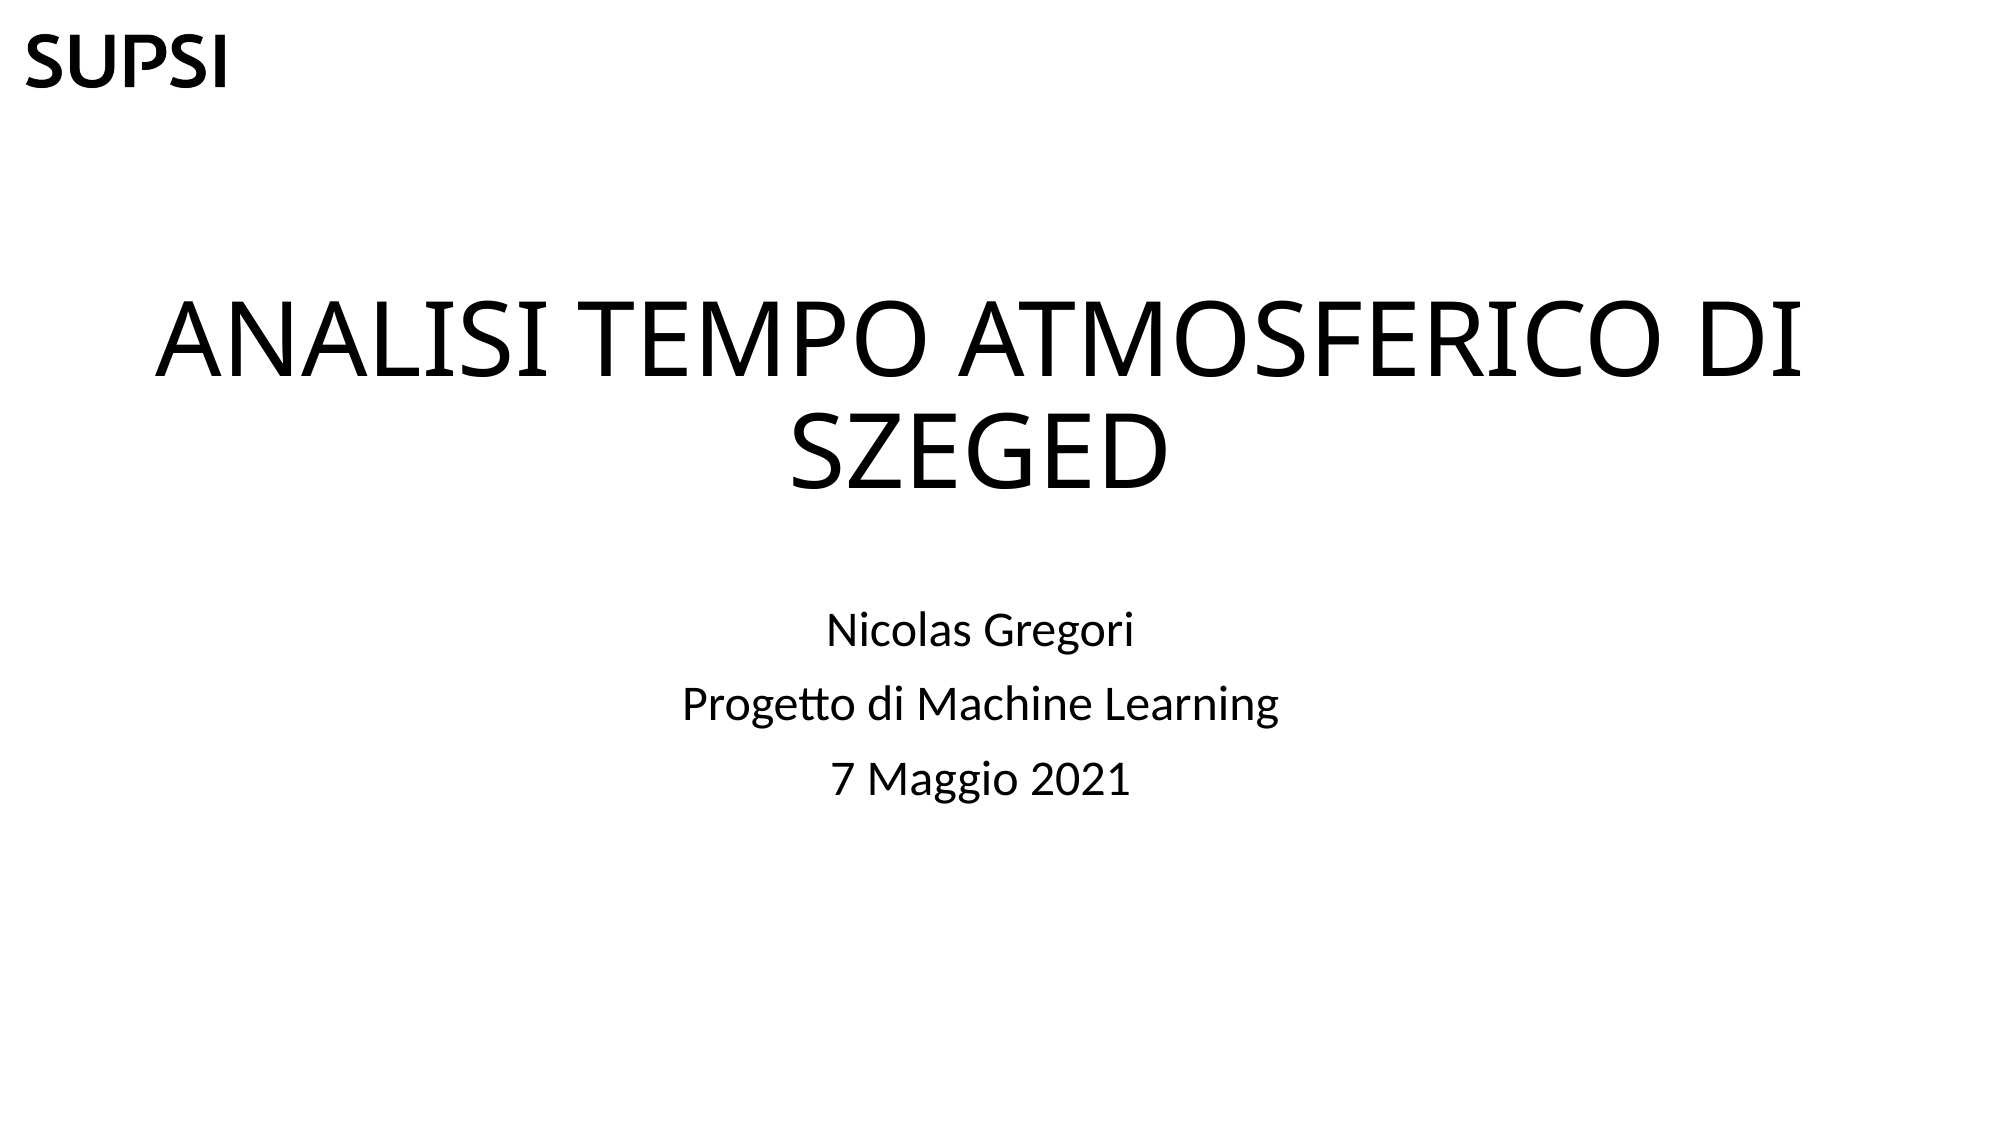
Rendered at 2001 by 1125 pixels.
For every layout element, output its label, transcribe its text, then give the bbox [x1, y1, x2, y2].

picture [26, 30, 227, 90]
title ANALISI TEMPO ATMOSFERICO DI SZEGED [126, 127, 1835, 519]
subtitle Nicolas Gregori Progetto di Machine Learning 7 Maggio 2021 [230, 595, 1731, 867]
